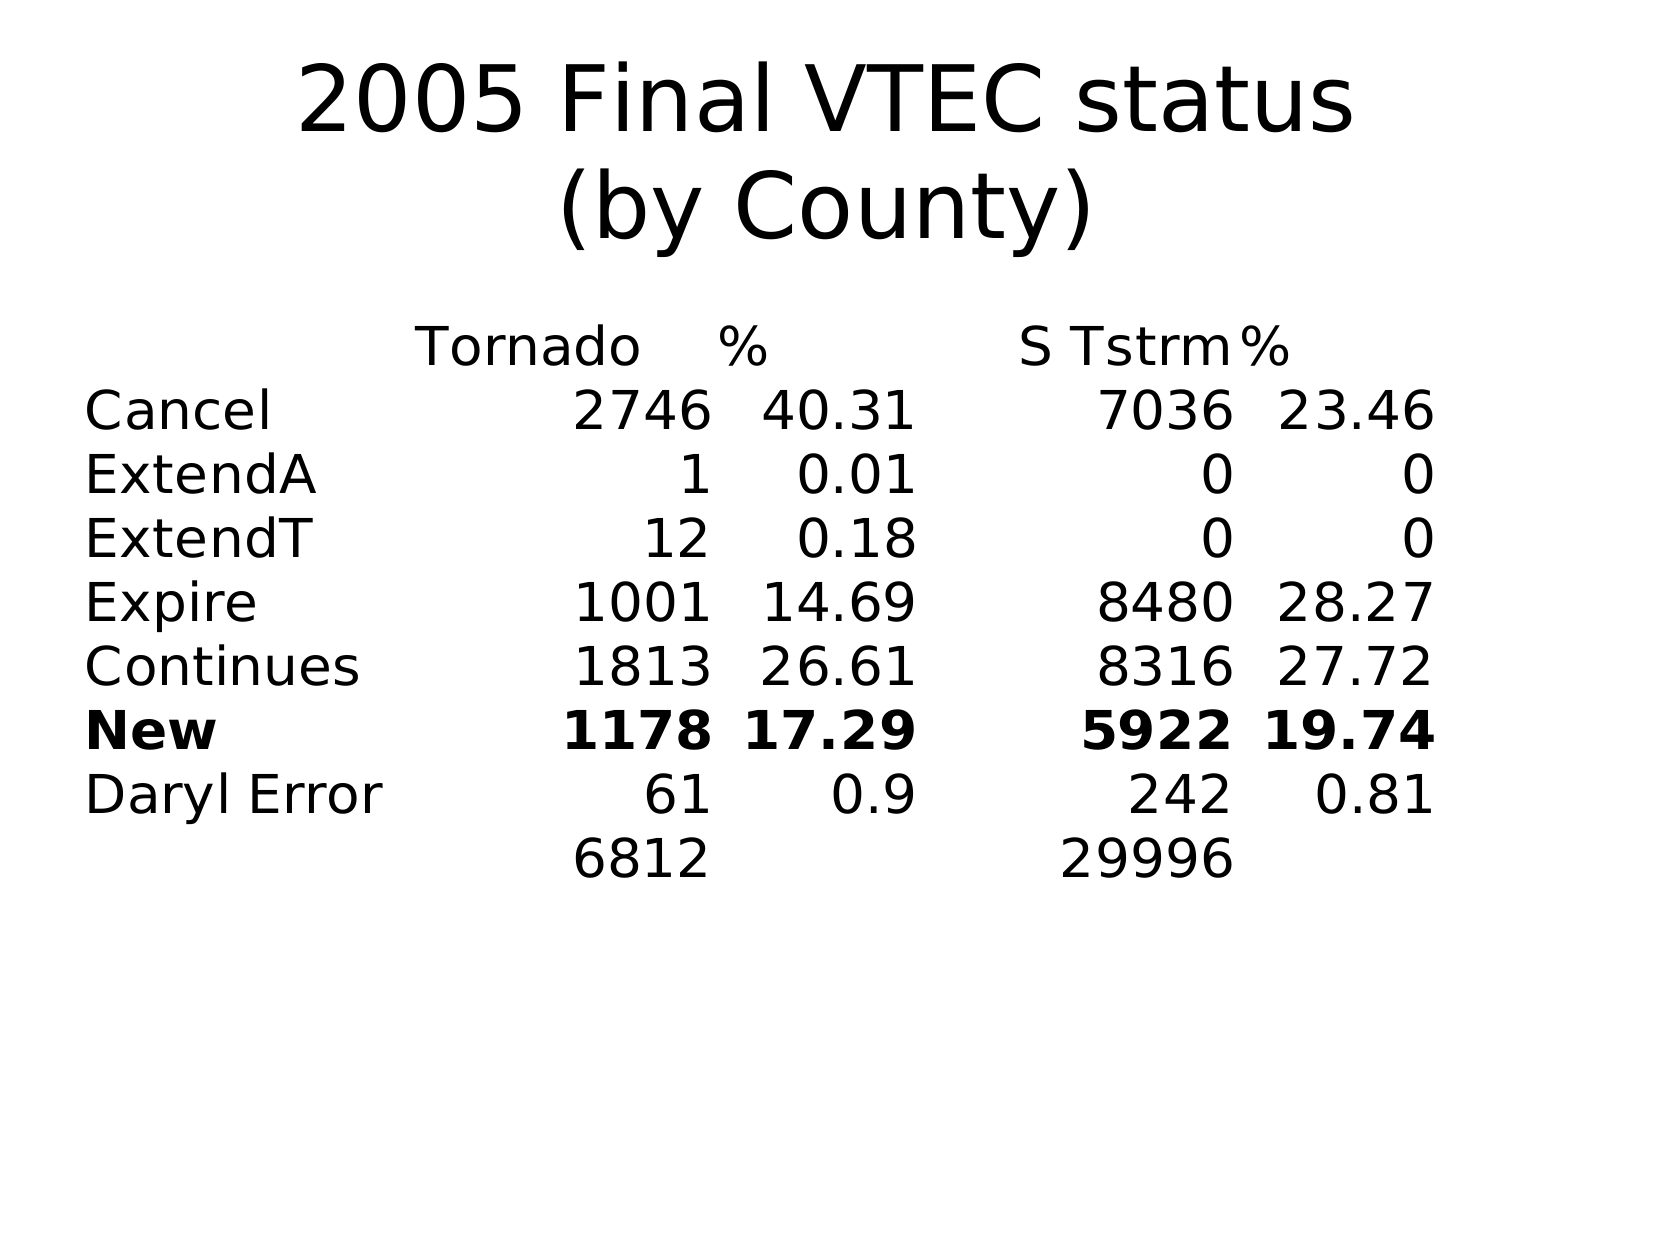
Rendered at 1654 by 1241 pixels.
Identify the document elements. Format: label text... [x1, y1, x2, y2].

chart [82, 290, 1576, 1117]
title 2005 Final VTEC status (by County) [82, 45, 1571, 261]
